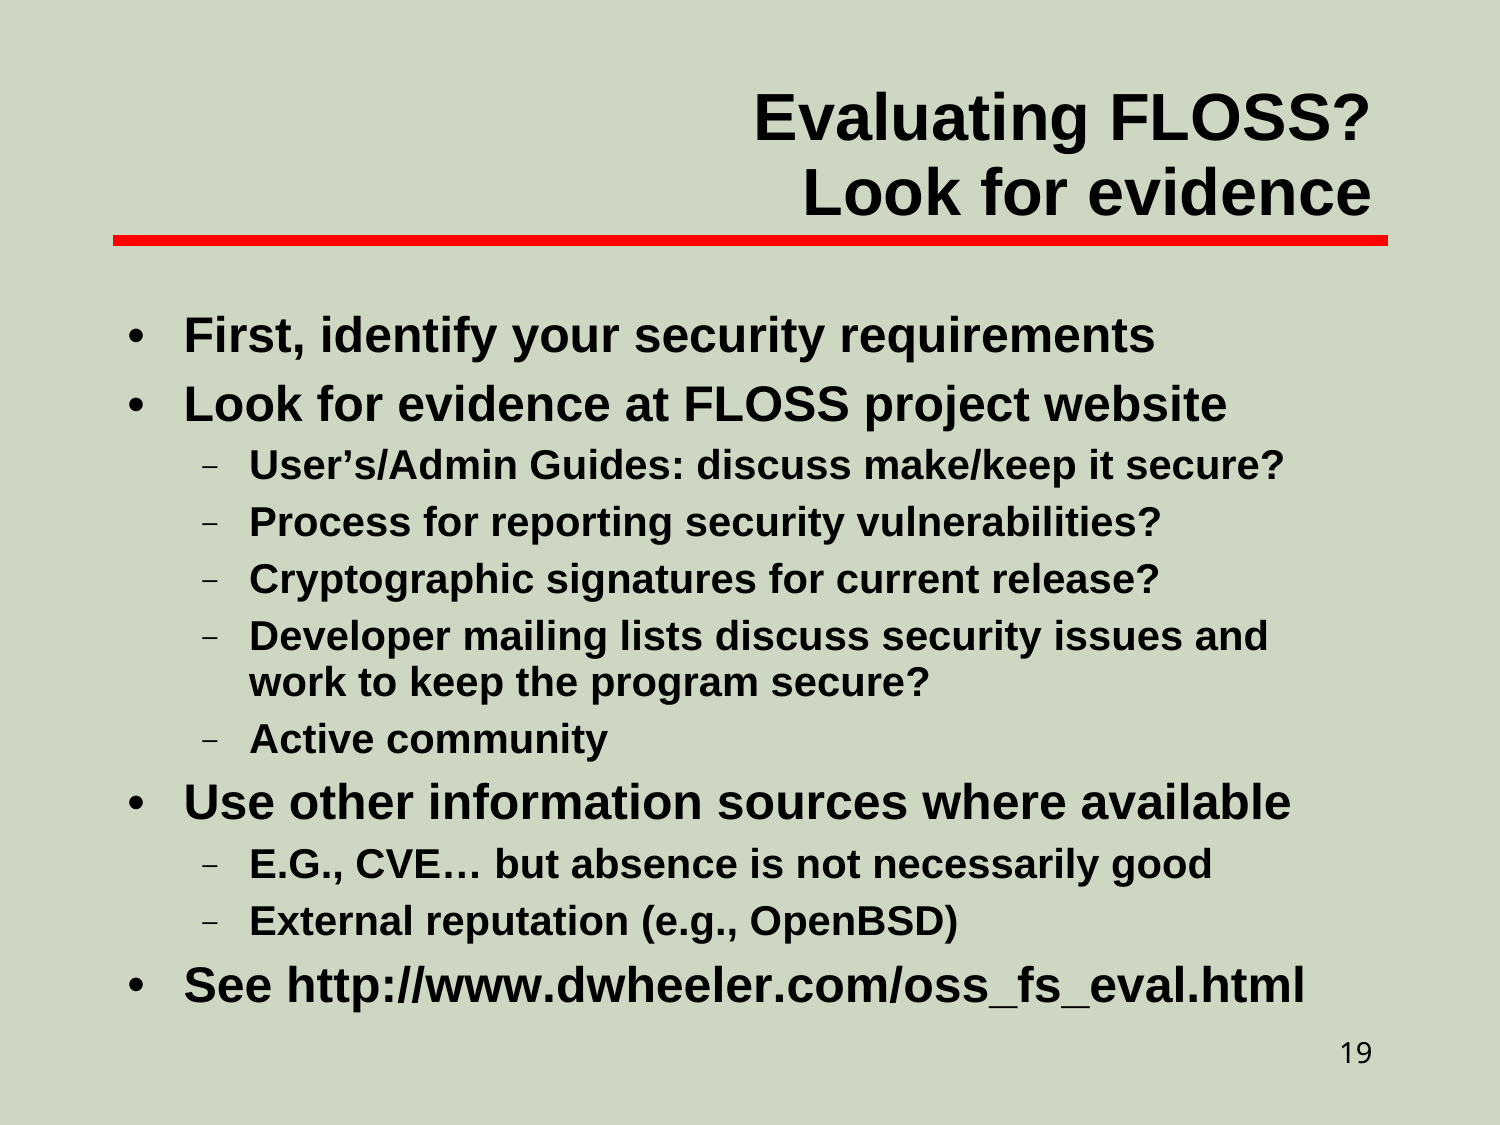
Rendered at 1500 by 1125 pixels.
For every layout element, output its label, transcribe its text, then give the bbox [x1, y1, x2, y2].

title Evaluating FLOSS? Look for evidence [337, 72, 1388, 238]
list First, identify your security requirements Look for evidence at FLOSS project website User’s/Admin Guides: discuss make/keep it secure? Process for reporting security vulnerabilities? Cryptographic signatures for current release? Developer mailing lists discuss security issues and work to keep the program secure? Active community Use other information sources where available E.G., CVE… but absence is not necessarily good External reputation (e.g., OpenBSD) See http://www.dwheeler.com/oss_fs_eval.html [112, 299, 1388, 1034]
